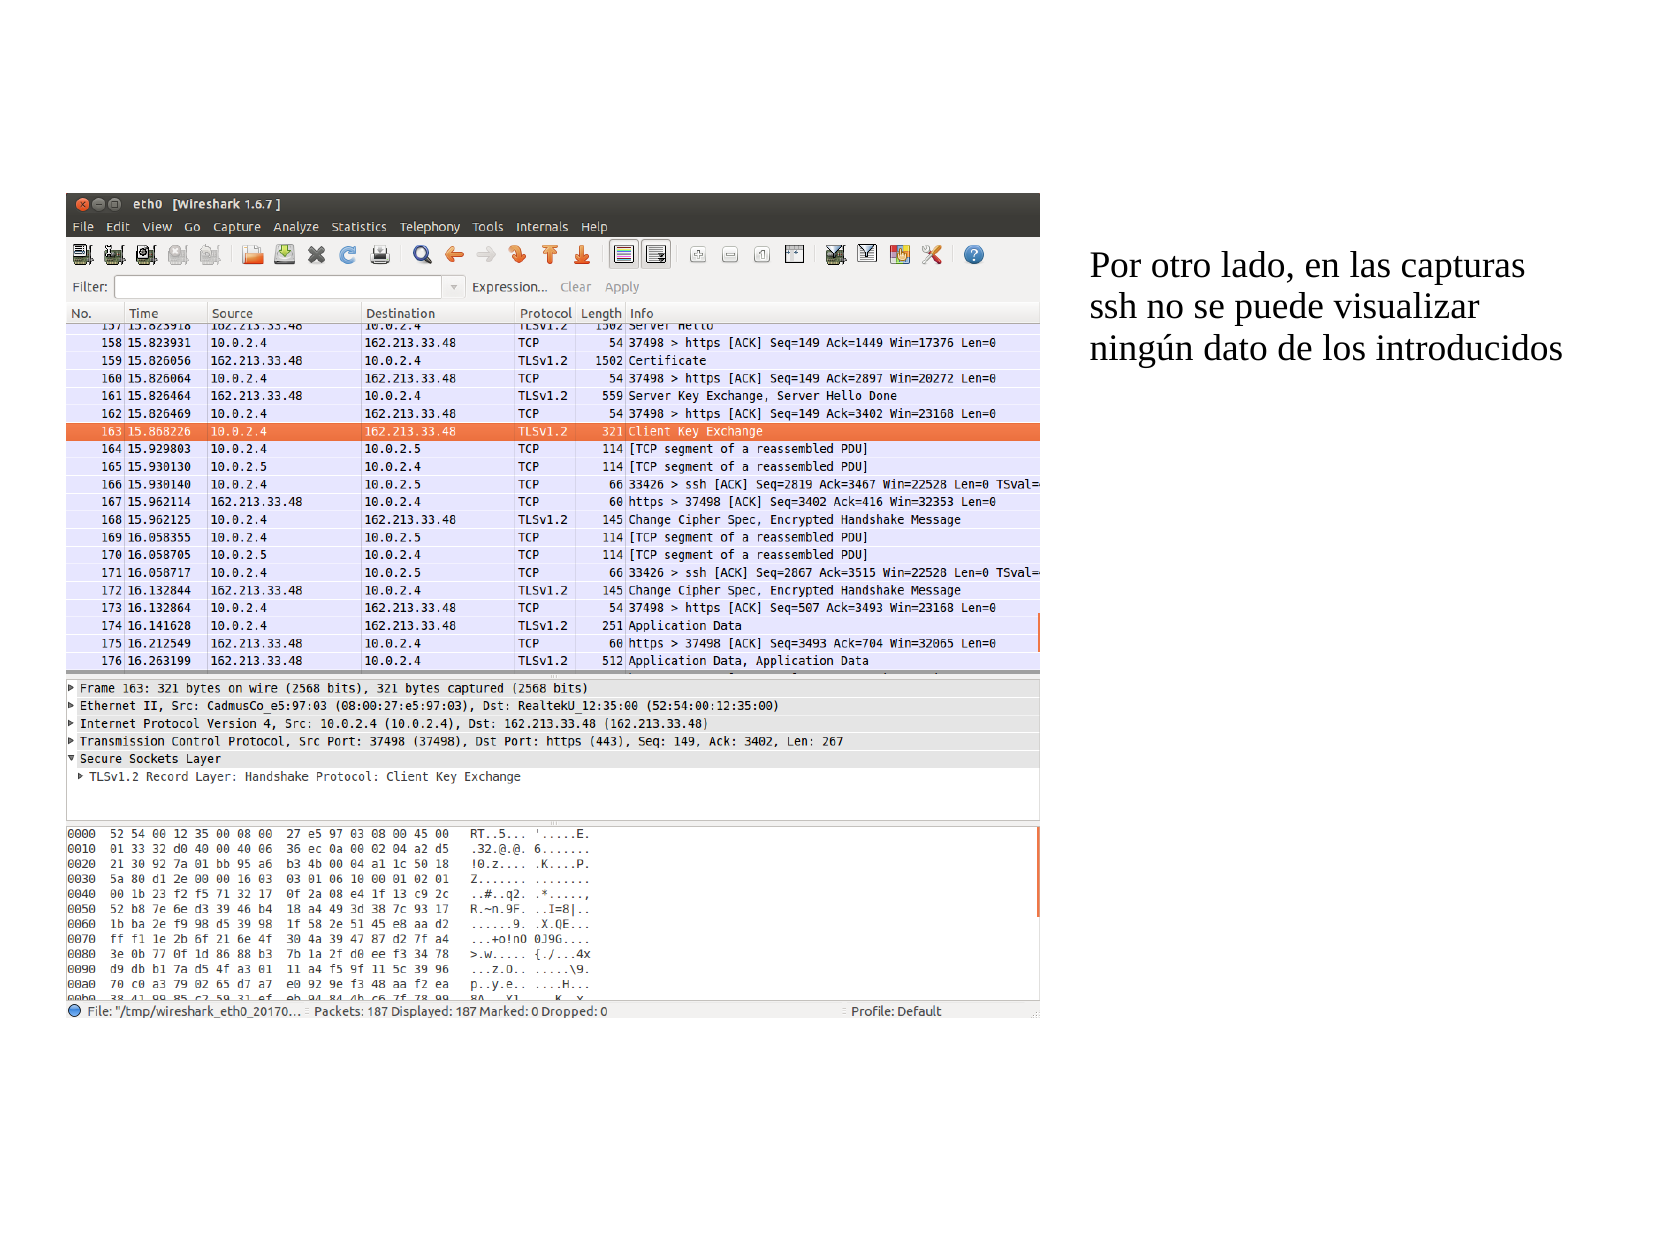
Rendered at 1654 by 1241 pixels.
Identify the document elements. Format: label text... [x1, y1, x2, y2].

picture [66, 193, 1040, 1018]
text_box Por otro lado, en las capturas ssh no se puede visualizar ningún dato de los introducidos [1074, 236, 1595, 375]
